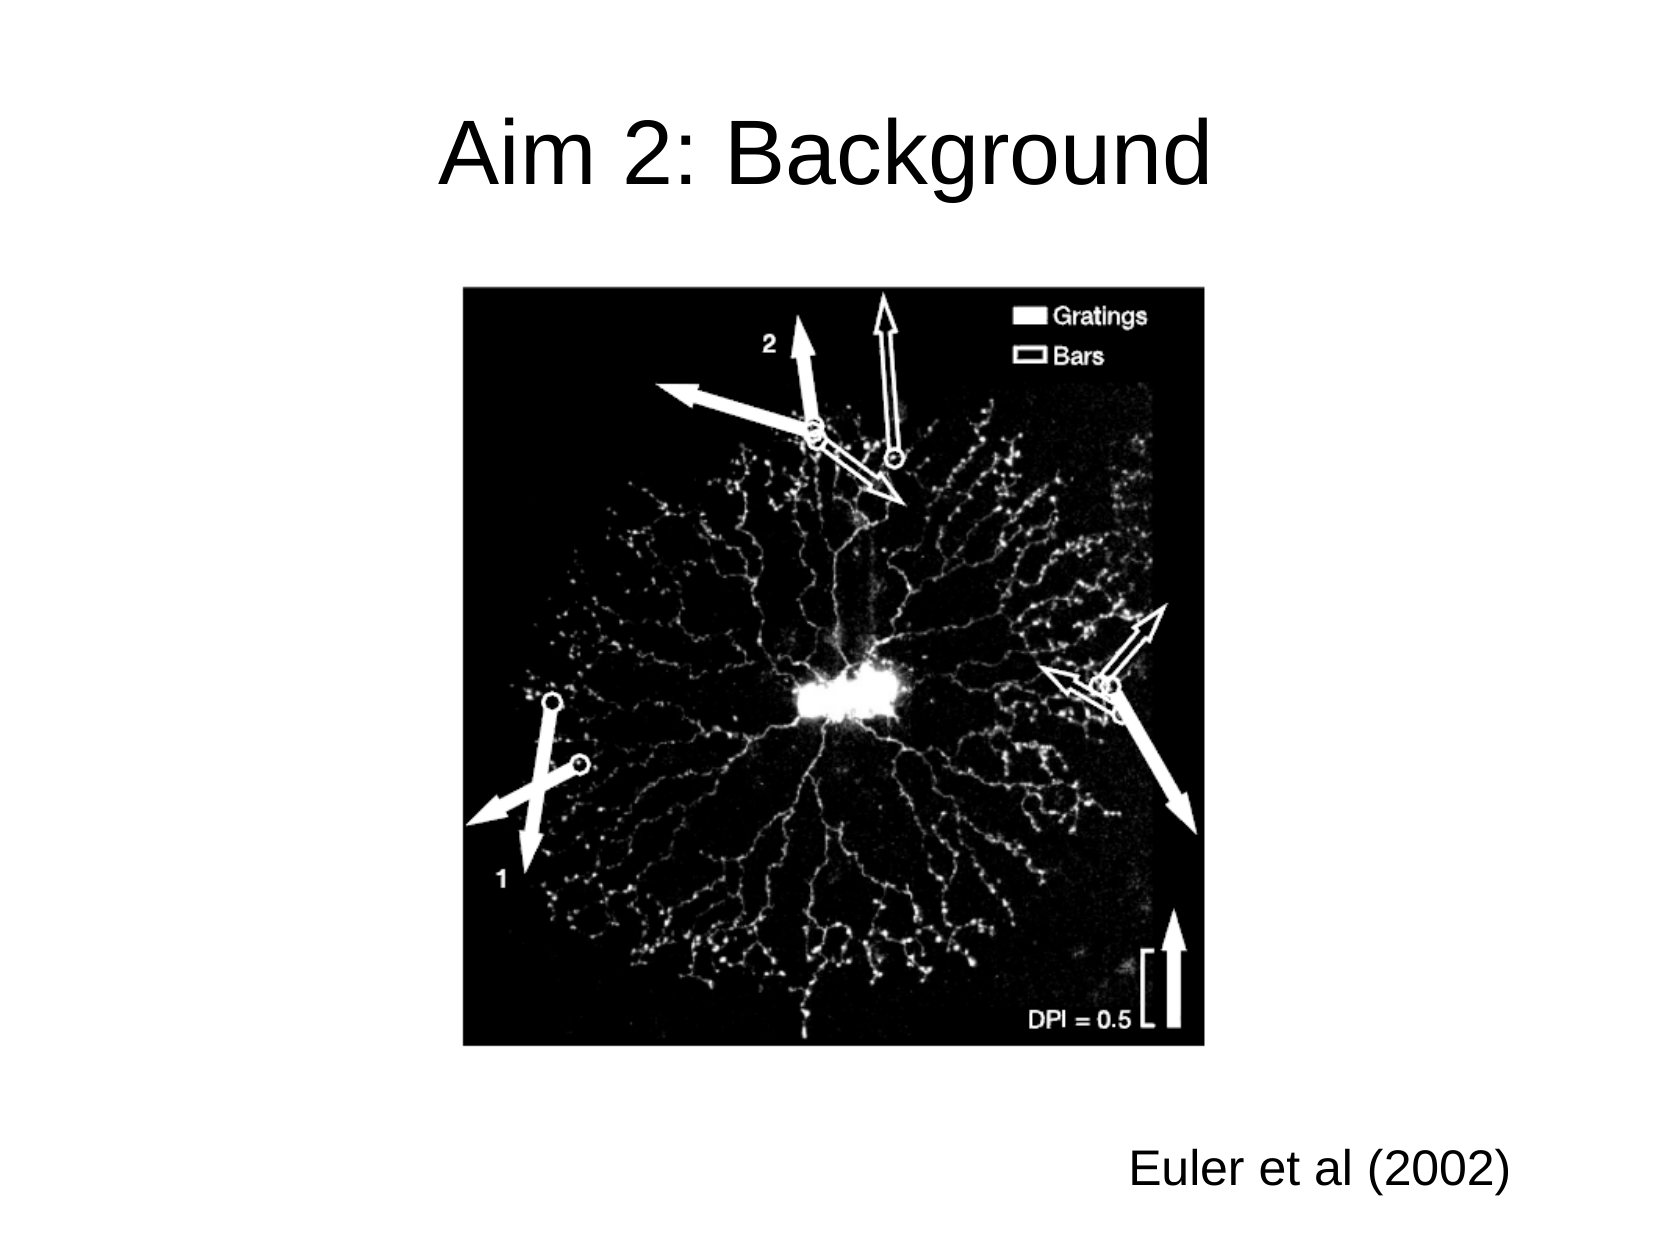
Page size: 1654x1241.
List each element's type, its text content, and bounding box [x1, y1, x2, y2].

picture [457, 284, 1211, 1054]
list Euler et al (2002) [1095, 1140, 1546, 1210]
title Aim 2: Background [82, 49, 1571, 257]
